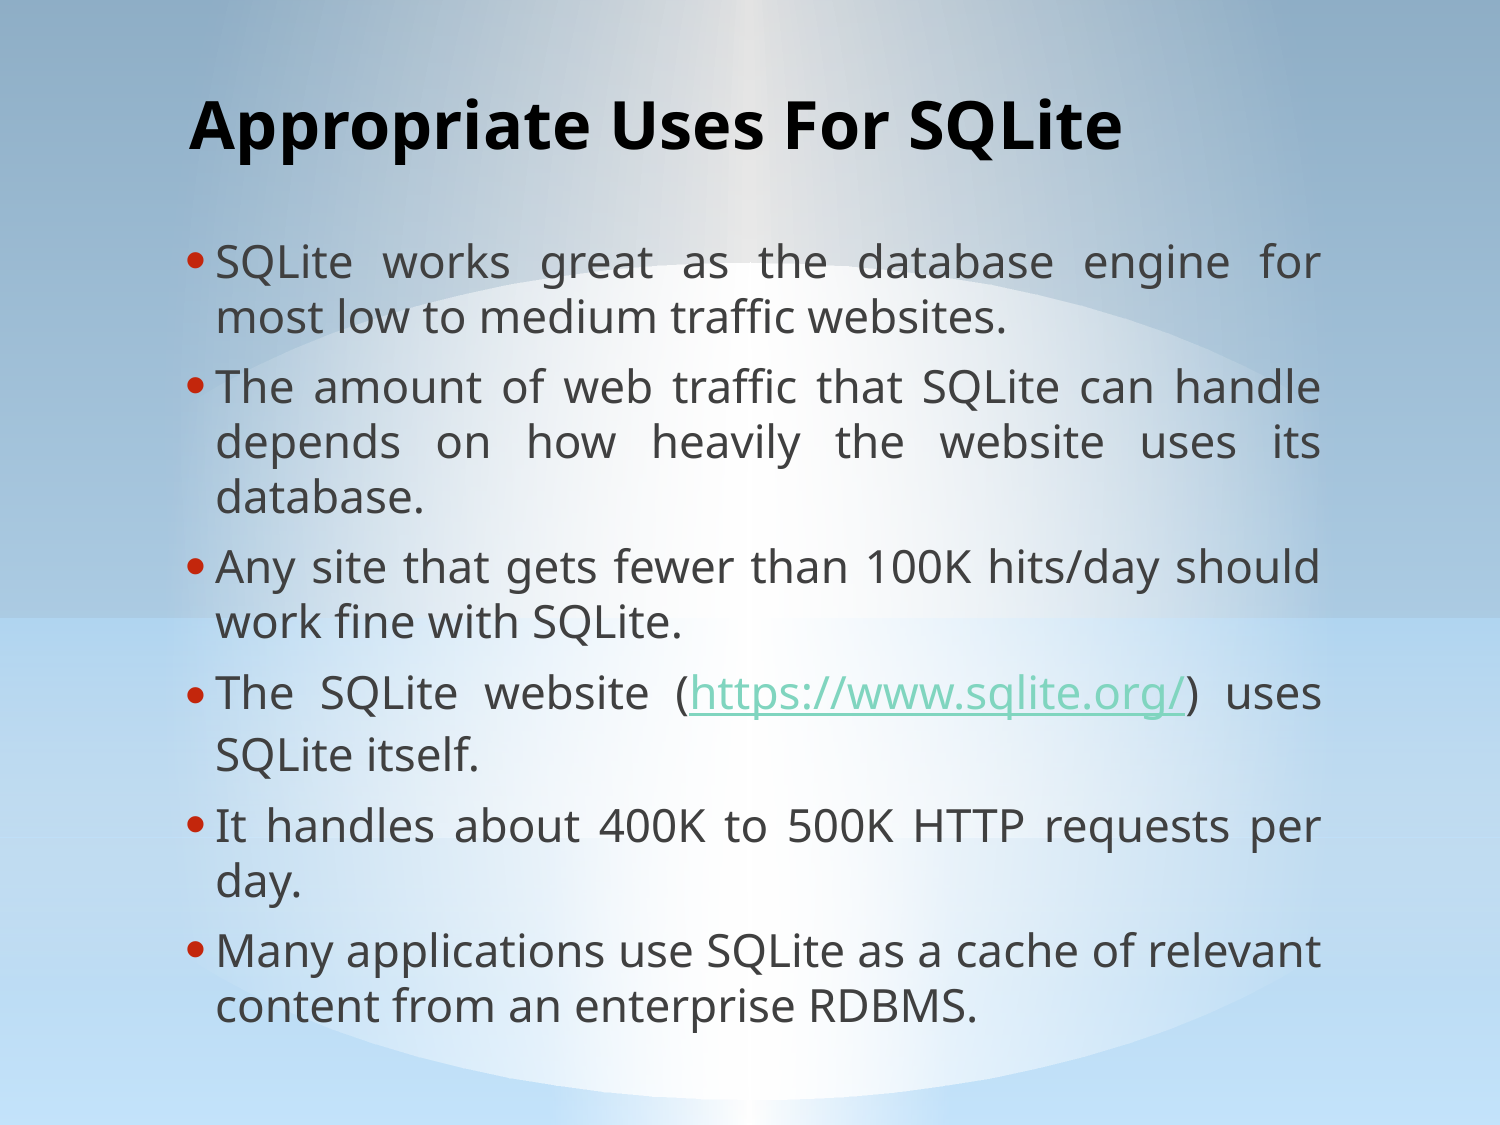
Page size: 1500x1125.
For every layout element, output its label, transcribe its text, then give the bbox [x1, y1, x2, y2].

title [150, 50, 1219, 175]
text_box Appropriate Uses For SQLite [174, 75, 1244, 200]
list SQLite works great as the database engine for most low to medium traffic websites. The amount of web traffic that SQLite can handle depends on how heavily the website uses its database. Any site that gets fewer than 100K hits/day should work fine with SQLite. The SQLite website (https://www.sqlite.org/) uses SQLite itself. It handles about 400K to 500K HTTP requests per day. Many applications use SQLite as a cache of relevant content from an enterprise RDBMS. [162, 224, 1338, 1038]
